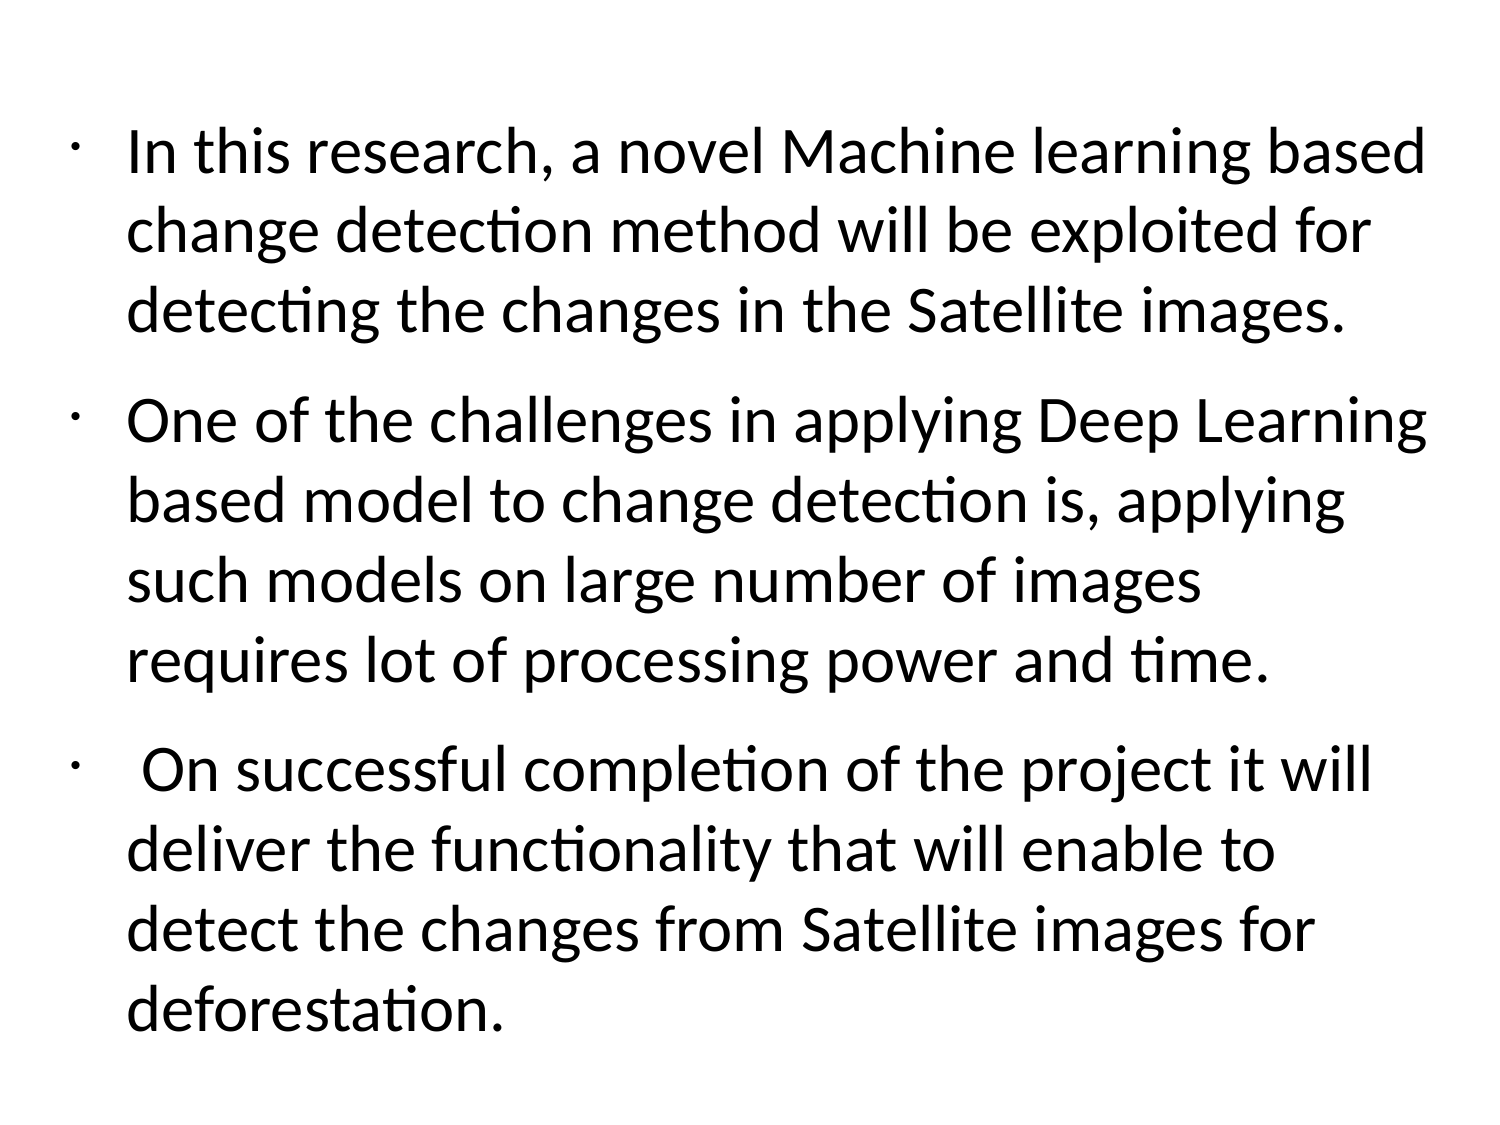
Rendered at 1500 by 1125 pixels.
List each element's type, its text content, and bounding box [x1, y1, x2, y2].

list In this research, a novel Machine learning based change detection method will be exploited for detecting the changes in the Satellite images. One of the challenges in applying Deep Learning based model to change detection is, applying such models on large number of images requires lot of processing power and time. On successful completion of the project it will deliver the functionality that will enable to detect the changes from Satellite images for deforestation. [55, 98, 1446, 753]
